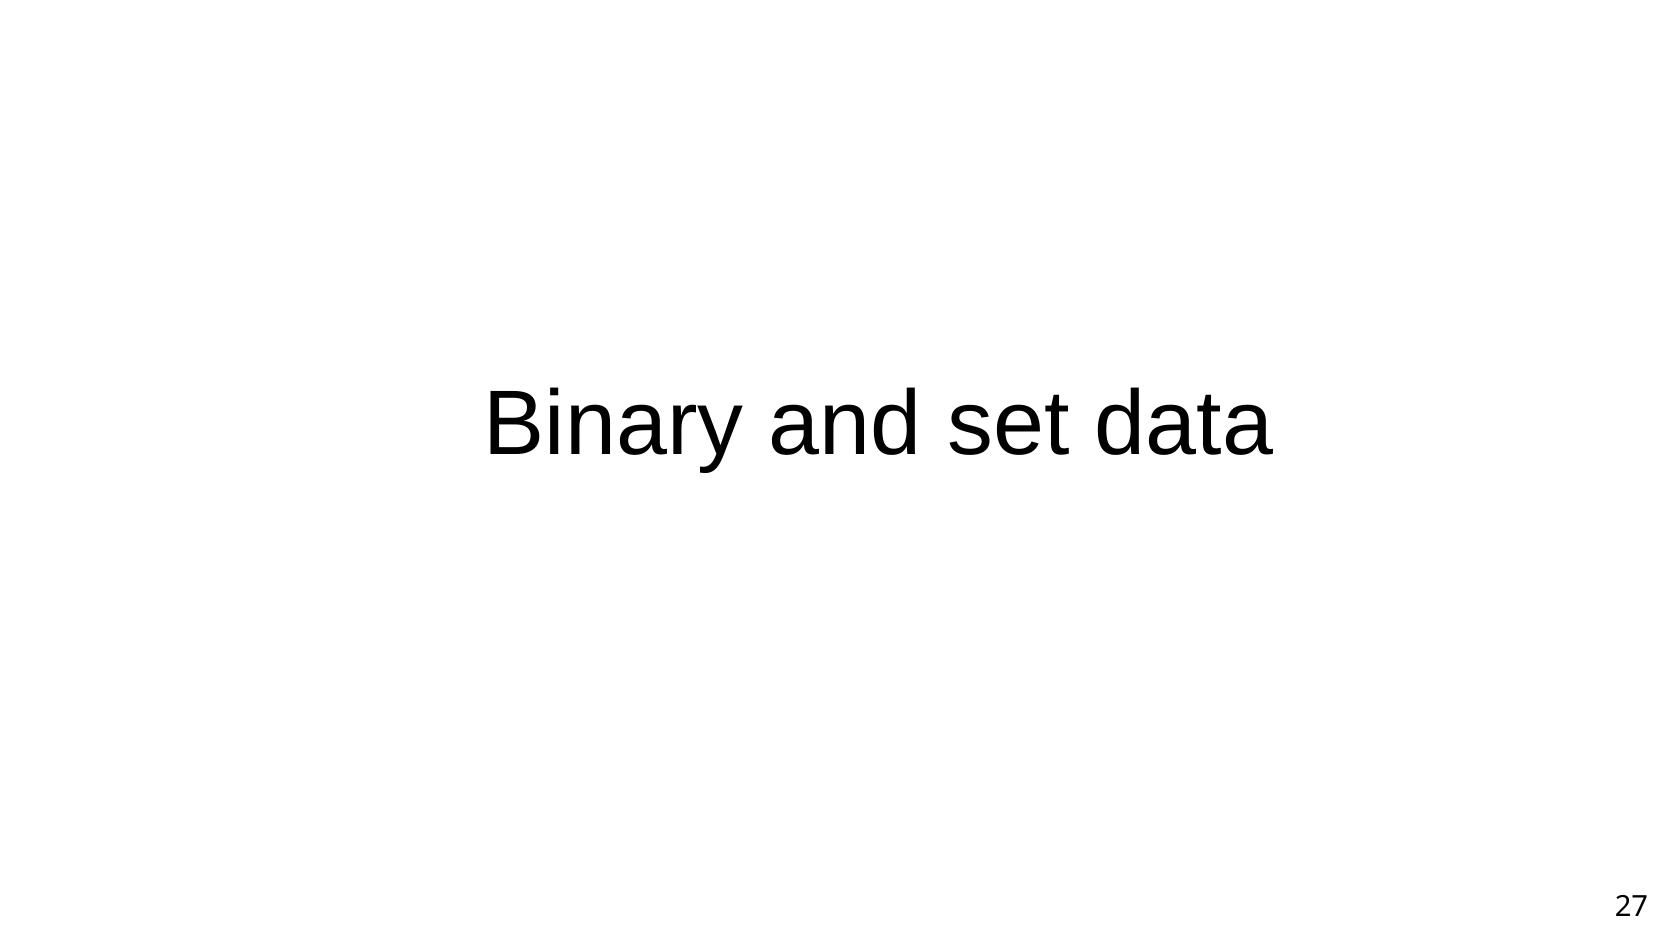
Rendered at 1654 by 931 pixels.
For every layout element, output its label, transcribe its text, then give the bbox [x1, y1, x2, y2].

title Binary and set data [135, 345, 1624, 501]
